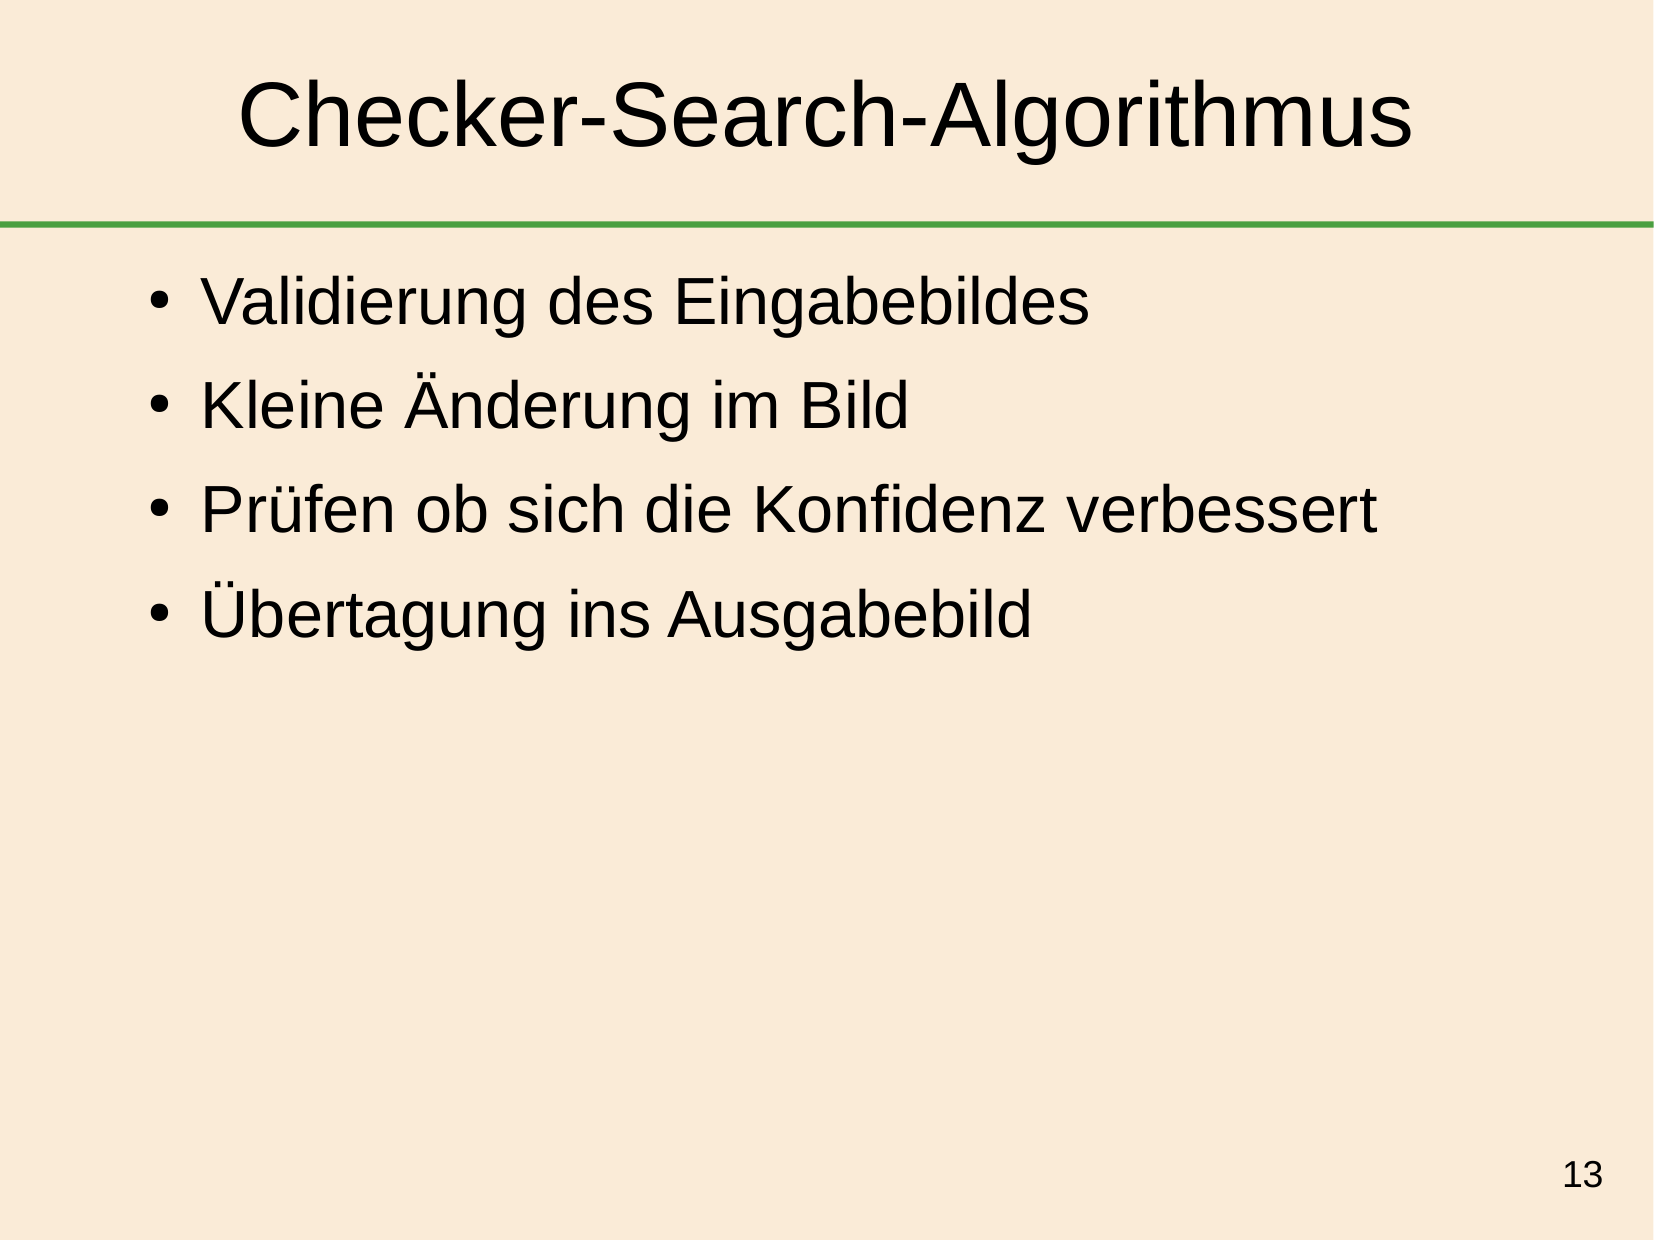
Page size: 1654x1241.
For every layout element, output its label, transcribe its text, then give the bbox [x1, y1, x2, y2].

title Checker-Search-Algorithmus [82, 37, 1571, 193]
list Validierung des Eingabebildes Kleine Änderung im Bild Prüfen ob sich die Konfidenz verbessert Übertagung ins Ausgabebild [129, 263, 1619, 804]
